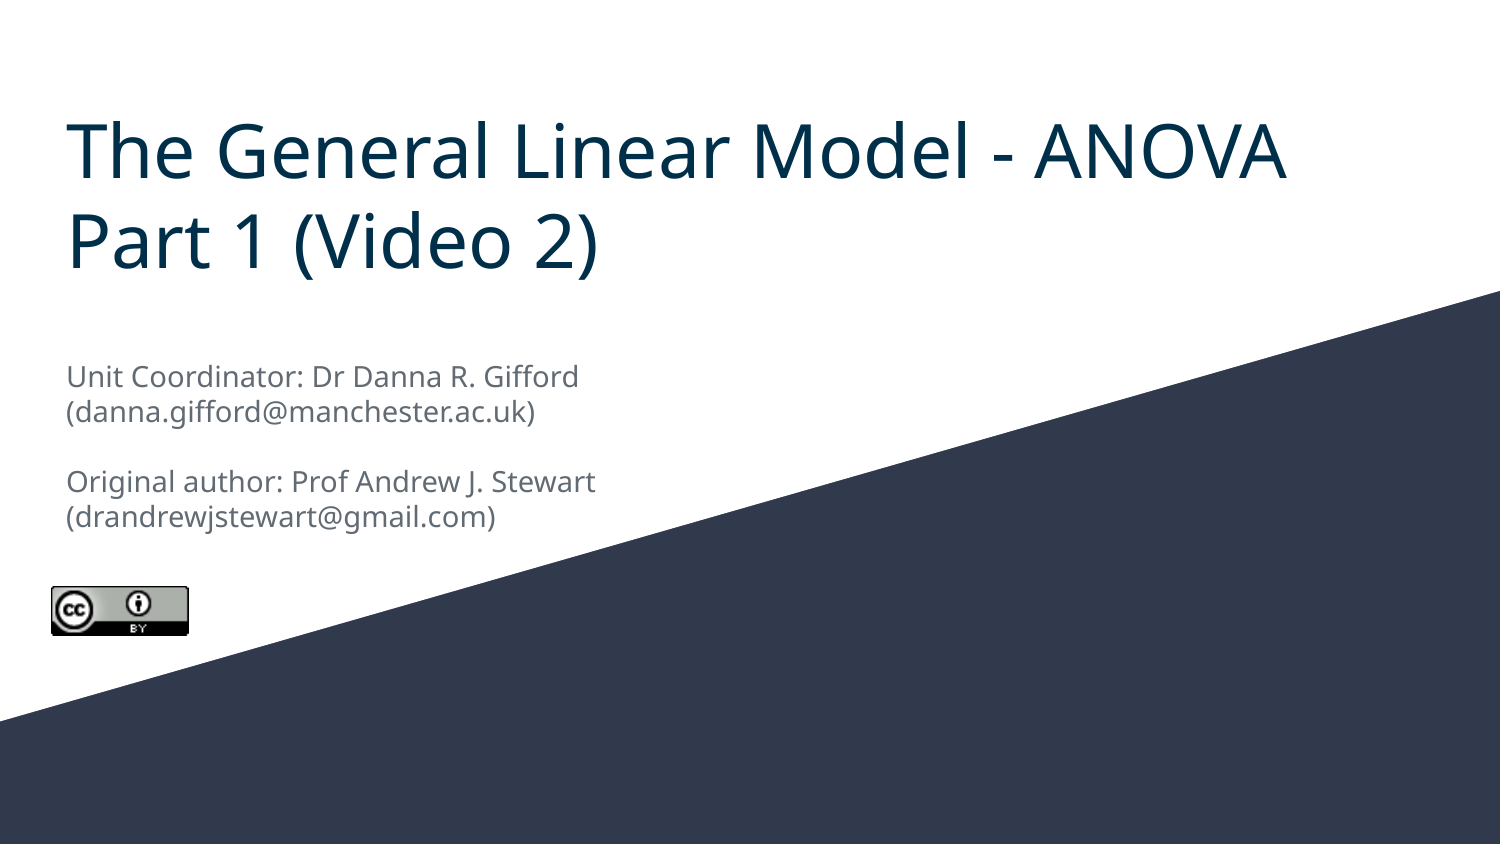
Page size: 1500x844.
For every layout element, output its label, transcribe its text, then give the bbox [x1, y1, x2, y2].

subtitle Unit Coordinator: Dr Danna R. Gifford (danna.gifford@manchester.ac.uk) Original author: Prof Andrew J. Stewart (drandrewjstewart@gmail.com) [51, 308, 748, 430]
title The General Linear Model - ANOVA Part 1 (Video 2) [51, 88, 1449, 299]
picture [51, 586, 189, 636]
